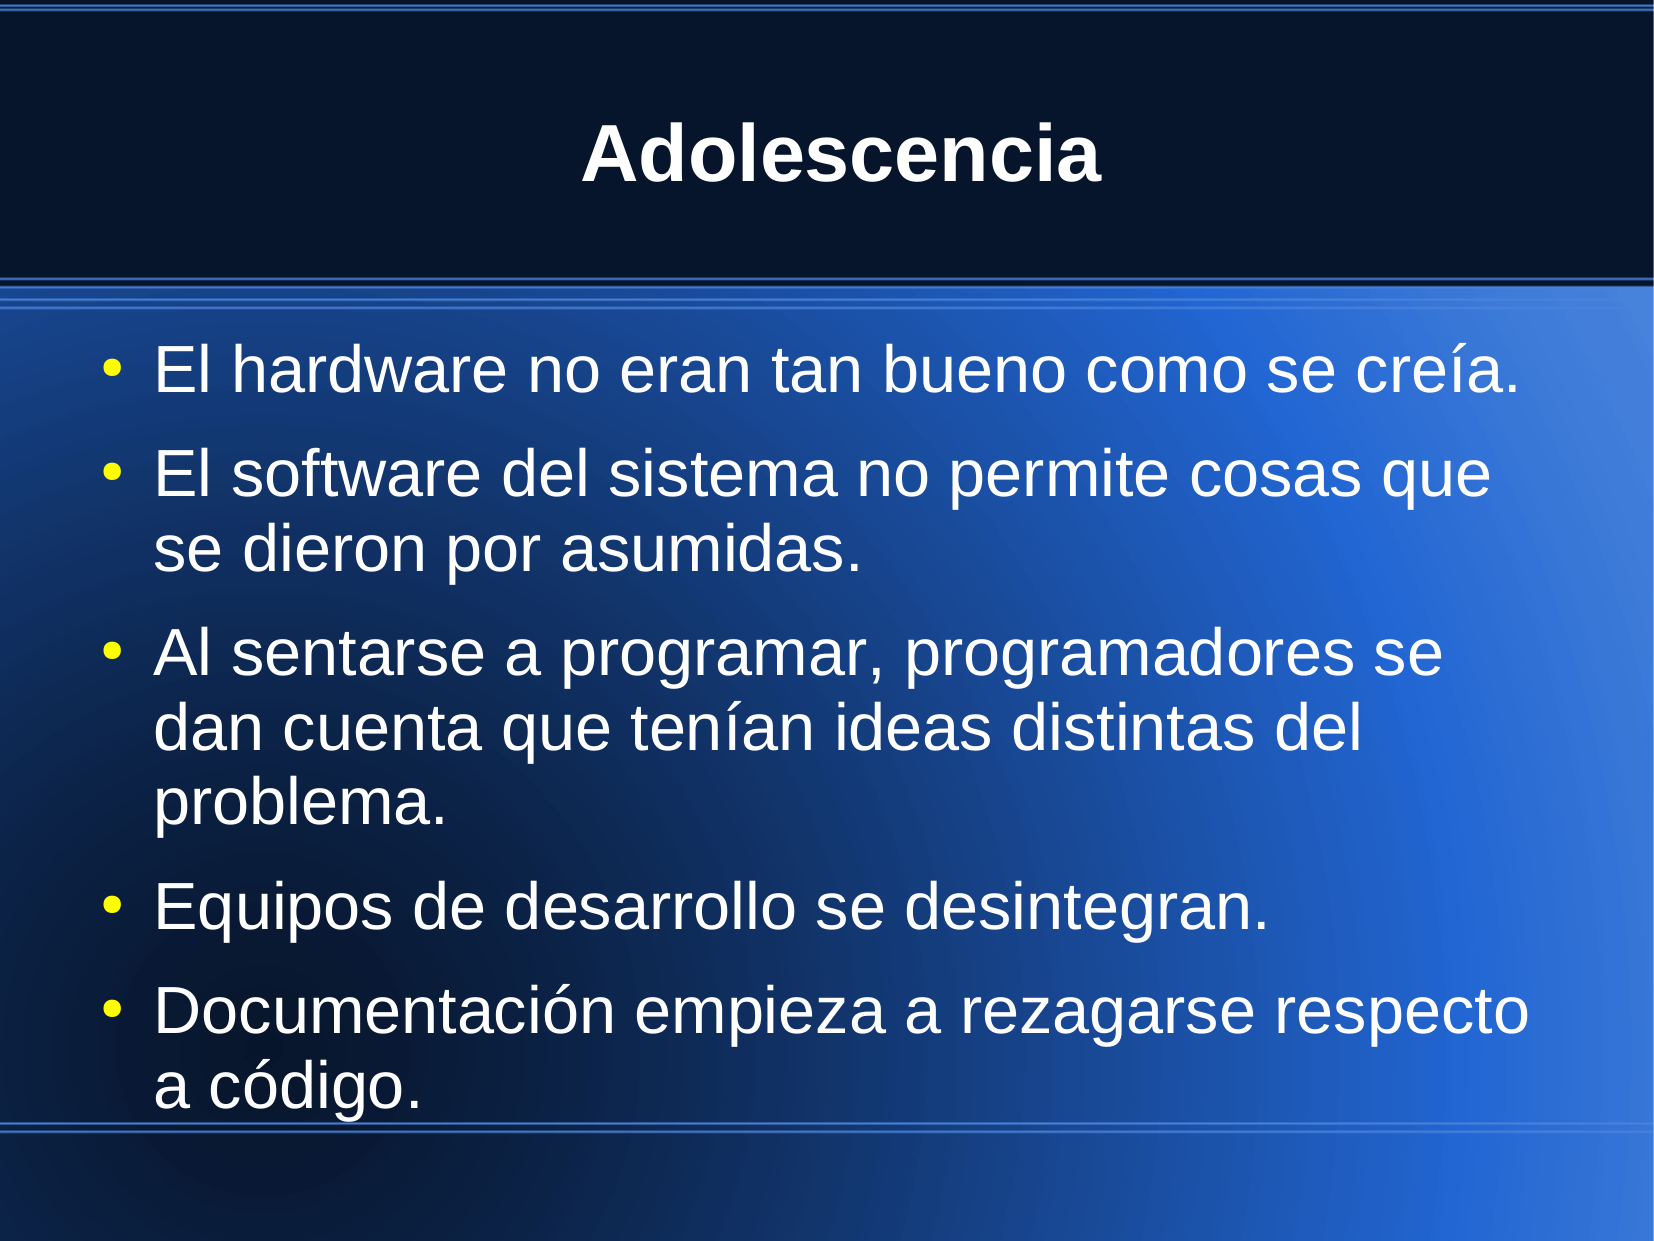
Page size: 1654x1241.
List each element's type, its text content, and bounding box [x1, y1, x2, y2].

picture [0, 0, 1654, 1241]
list El hardware no eran tan bueno como se creía. El software del sistema no permite cosas que se dieron por asumidas. Al sentarse a programar, programadores se dan cuenta que tenían ideas distintas del problema. Equipos de desarrollo se desintegran. Documentación empieza a rezagarse respecto a código. [82, 331, 1571, 1123]
title Adolescencia [82, 49, 1571, 257]
